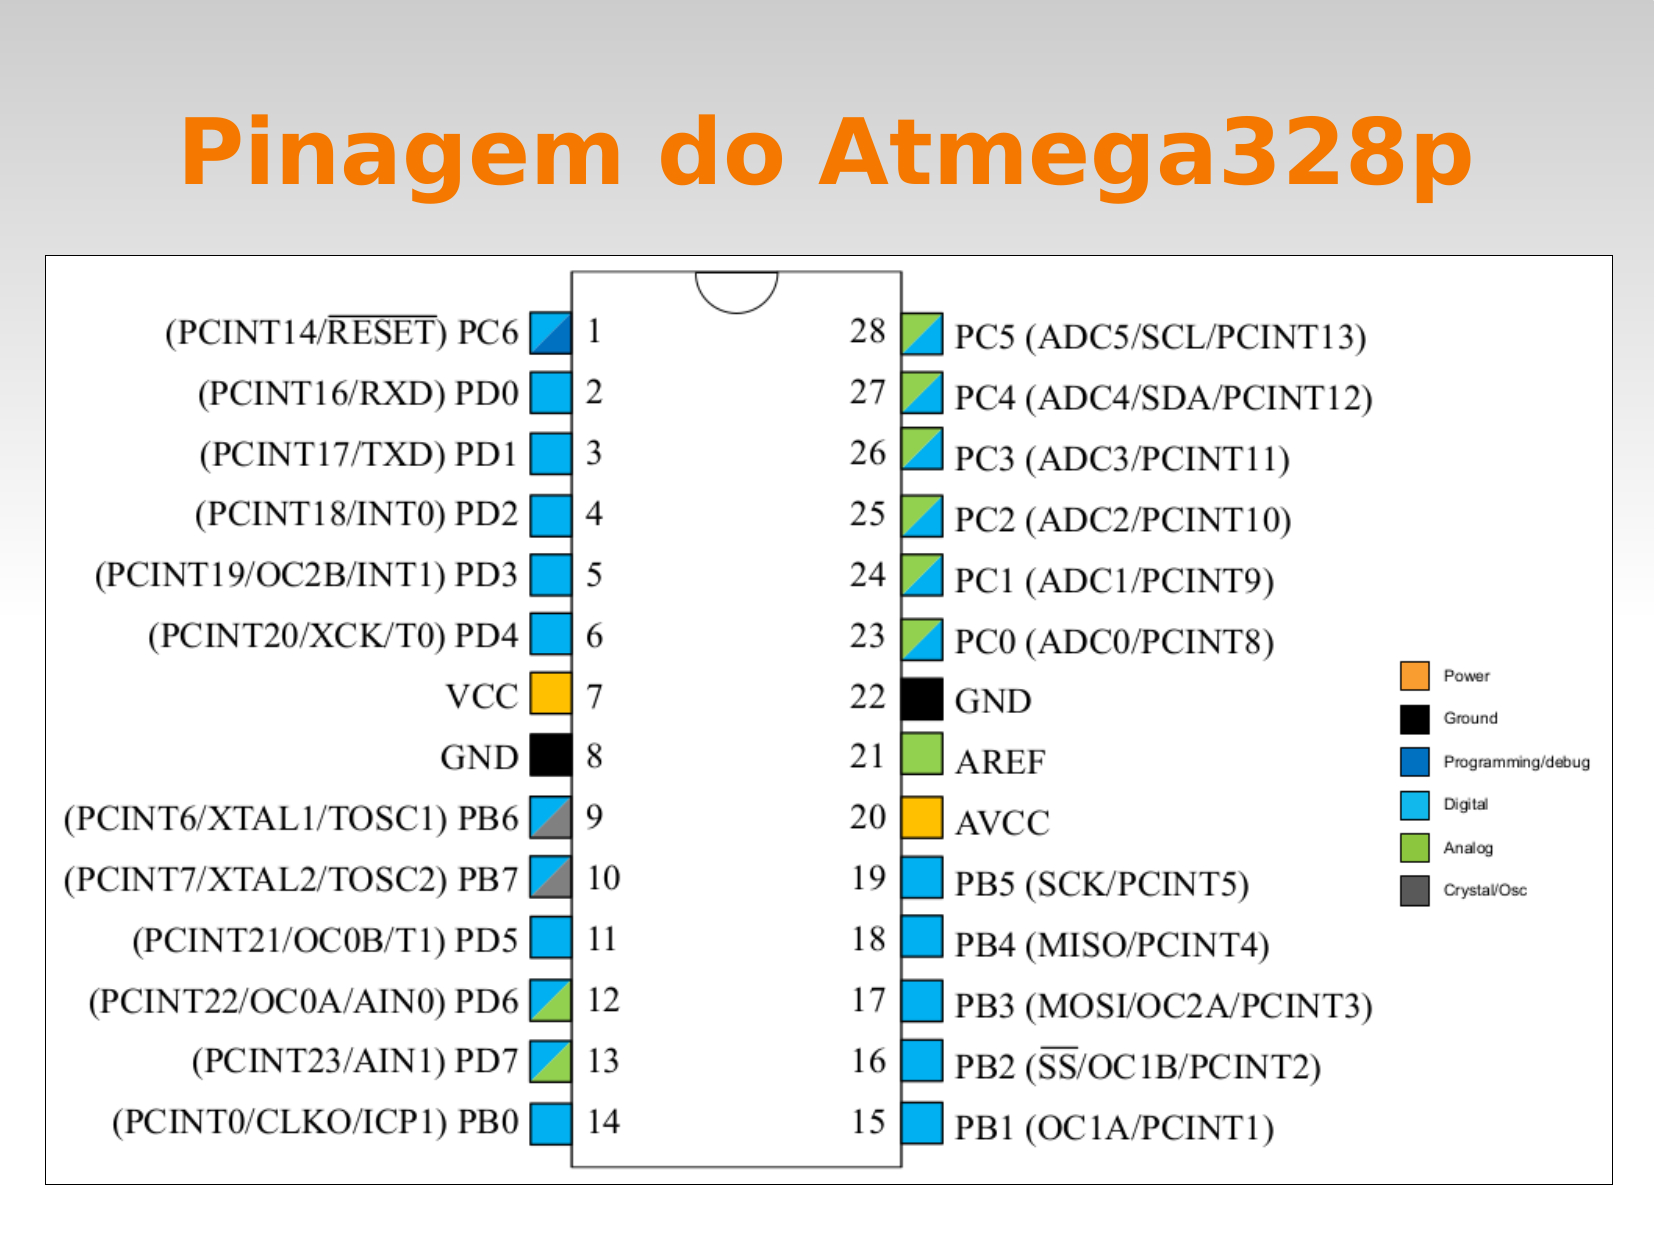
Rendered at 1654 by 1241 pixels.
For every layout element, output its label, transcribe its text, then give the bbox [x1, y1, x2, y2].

picture [45, 255, 1613, 1185]
title Pinagem do Atmega328p [82, 49, 1571, 255]
